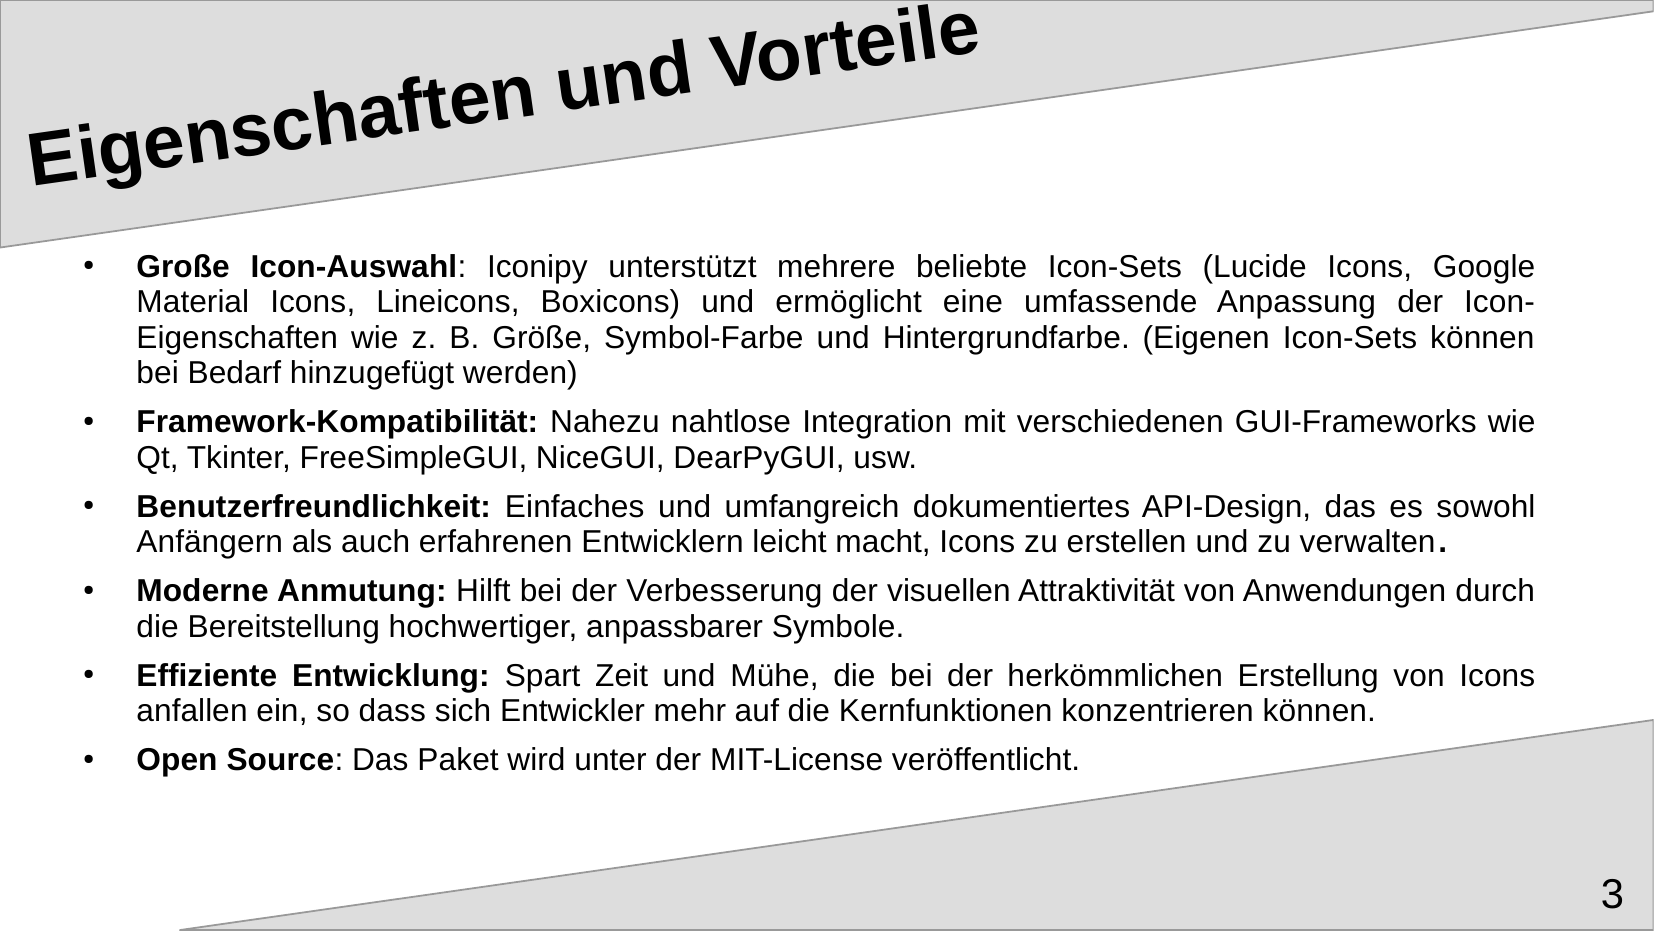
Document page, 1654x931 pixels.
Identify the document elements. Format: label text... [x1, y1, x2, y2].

list Große Icon-Auswahl: Iconipy unterstützt mehrere beliebte Icon-Sets (Lucide Icons, Google Material Icons, Lineicons, Boxicons) und ermöglicht eine umfassende Anpassung der Icon-Eigenschaften wie z. B. Größe, Symbol-Farbe und Hintergrundfarbe. (Eigenen Icon-Sets können bei Bedarf hinzugefügt werden) Framework-Kompatibilität: Nahezu nahtlose Integration mit verschiedenen GUI-Frameworks wie Qt, Tkinter, FreeSimpleGUI, NiceGUI, DearPyGUI, usw. Benutzerfreundlichkeit: Einfaches und umfangreich dokumentiertes API-Design, das es sowohl Anfängern als auch erfahrenen Entwicklern leicht macht, Icons zu erstellen und zu verwalten. Moderne Anmutung: Hilft bei der Verbesserung der visuellen Attraktivität von Anwendungen durch die Bereitstellung hochwertiger, anpassbarer Symbole. Effiziente Entwicklung: Spart Zeit und Mühe, die bei der herkömmlichen Erstellung von Icons anfallen ein, so dass sich Entwickler mehr auf die Kernfunktionen konzentrieren können. Open Source: Das Paket wird unter der MIT-License veröffentlicht. [82, 248, 1538, 789]
title Eigenschaften und Vorteile [16, 0, 1501, 239]
